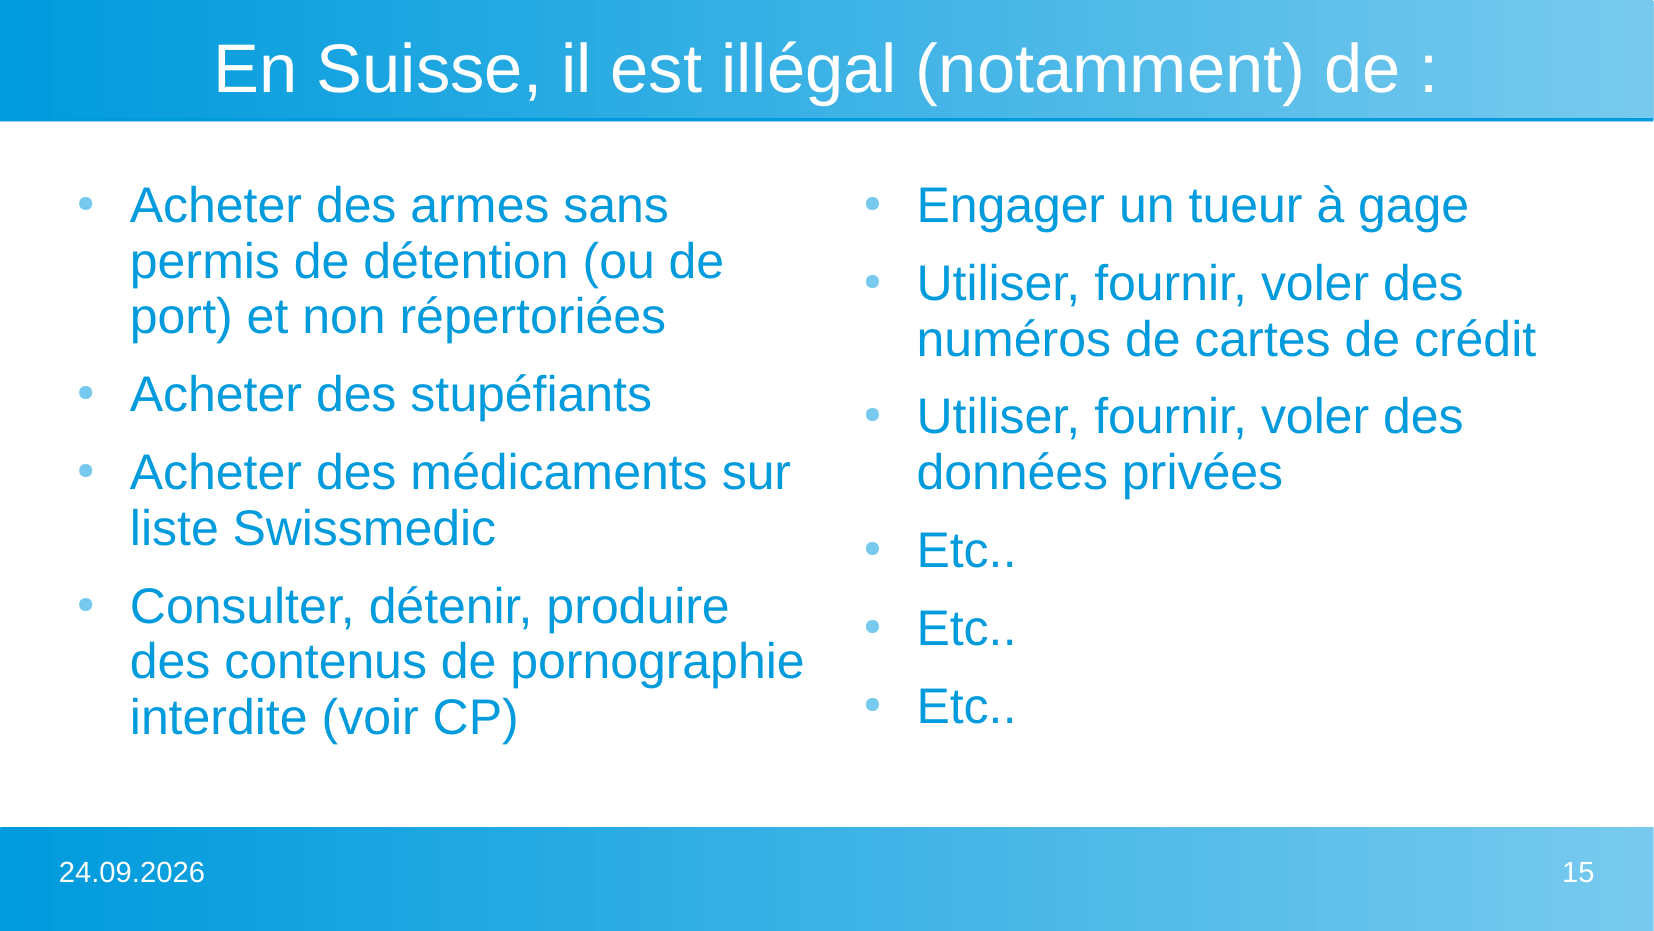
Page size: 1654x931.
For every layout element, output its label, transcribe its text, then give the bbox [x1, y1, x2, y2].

list Acheter des armes sans permis de détention (ou de port) et non répertoriées Acheter des stupéfiants Acheter des médicaments sur liste Swissmedic Consulter, détenir, produire des contenus de pornographie interdite (voir CP) [59, 177, 809, 768]
title En Suisse, il est illégal (notamment) de : [59, 29, 1595, 108]
list Engager un tueur à gage Utiliser, fournir, voler des numéros de cartes de crédit Utiliser, fournir, voler des données privées Etc.. Etc.. Etc.. [845, 177, 1596, 768]
